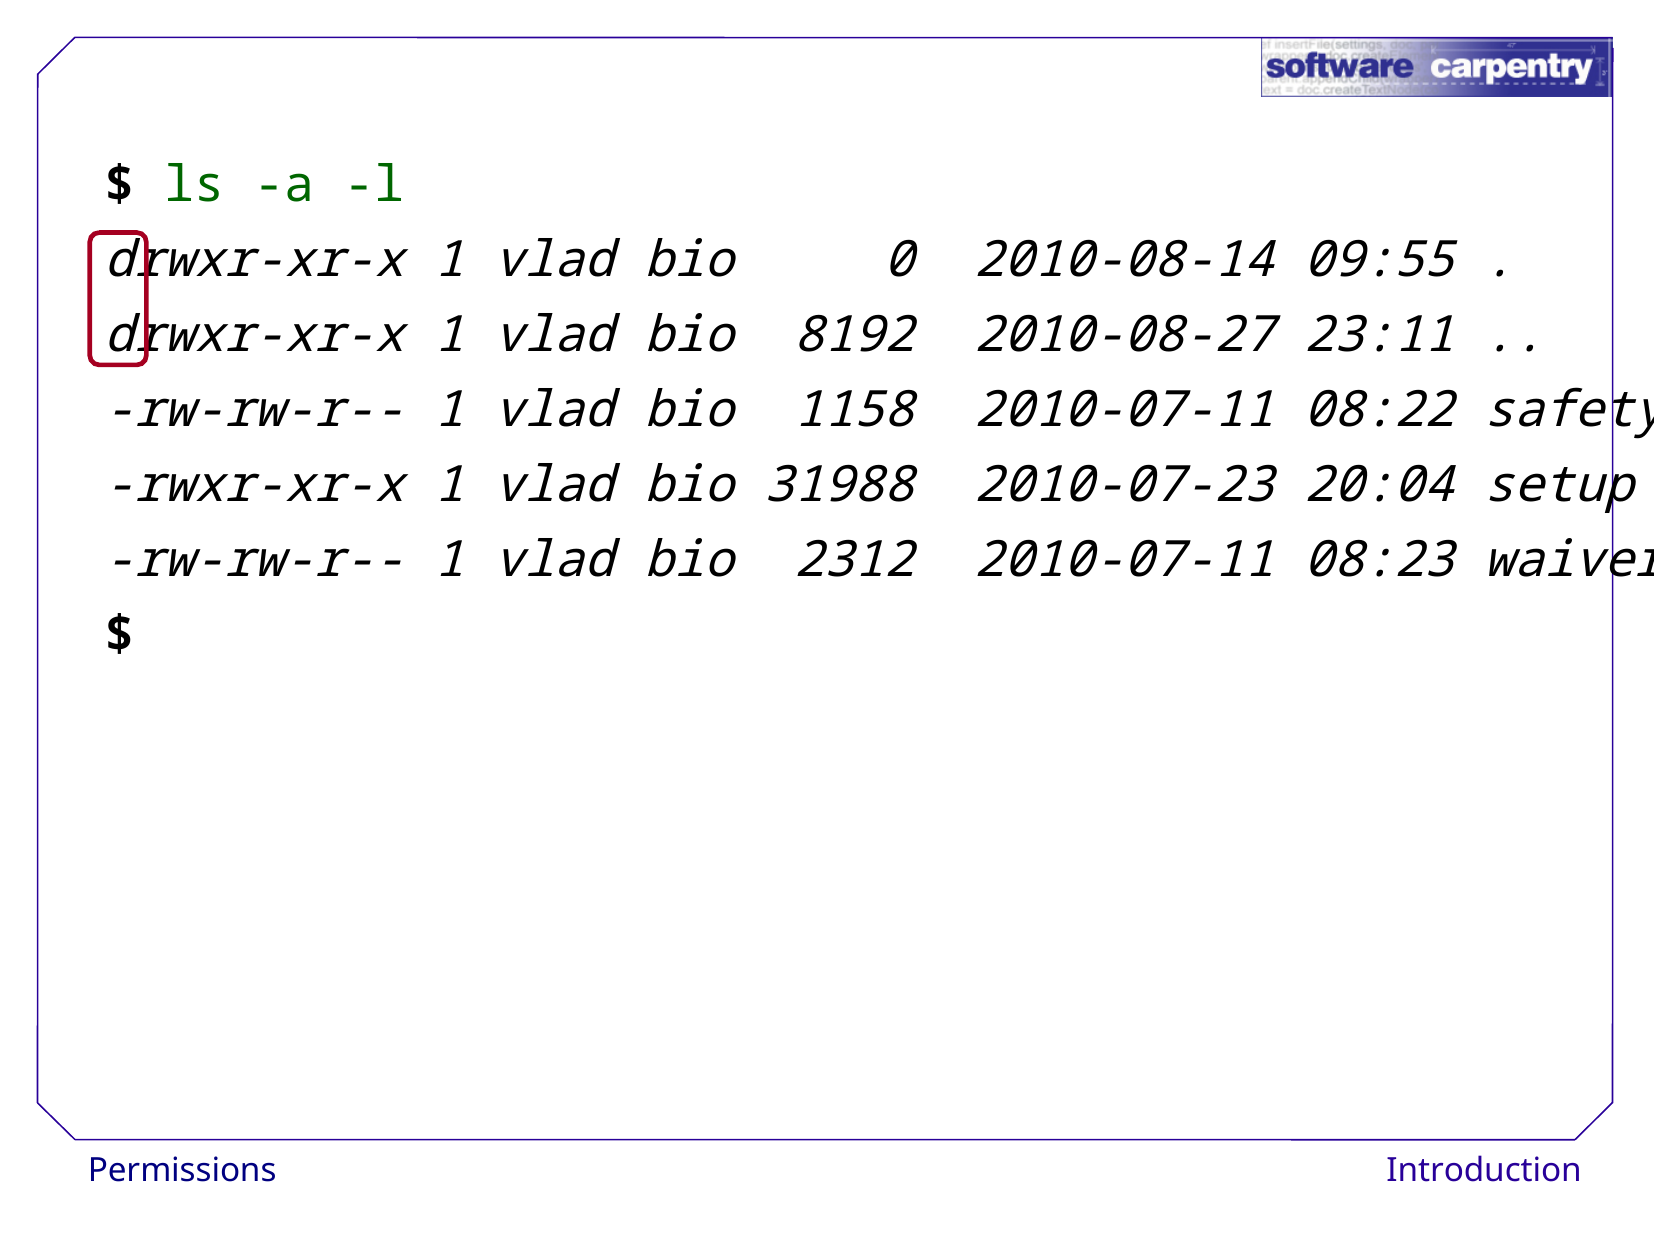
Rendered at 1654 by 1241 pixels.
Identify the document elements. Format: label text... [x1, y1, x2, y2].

picture [1261, 39, 1613, 97]
text_box $ ls -a -l drwxr-xr-x 1 vlad bio 0 2010-08-14 09:55 . drwxr-xr-x 1 vlad bio 8192 2010-08-27 23:11 .. -rw-rw-r-- 1 vlad bio 1158 2010-07-11 08:22 safety.txt -rwxr-xr-x 1 vlad bio 31988 2010-07-23 20:04 setup -rw-rw-r-- 1 vlad bio 2312 2010-07-11 08:23 waiver.txt $ [89, 128, 1512, 1131]
text_box $ ls -a -l drwxr-xr-x 1 vlad bio 0 2010-08-14 09:55 . drwxr-xr-x 1 vlad bio 8192 2010-08-27 23:11 .. -rw-rw-r-- 1 vlad bio 1158 2010-07-11 08:22 safety.txt -rwxr-xr-x 1 vlad bio 31988 2010-07-23 20:04 setup -rw-rw-r-- 1 vlad bio 2312 2010-07-11 08:23 waiver.txt $ [93, 235, 144, 362]
